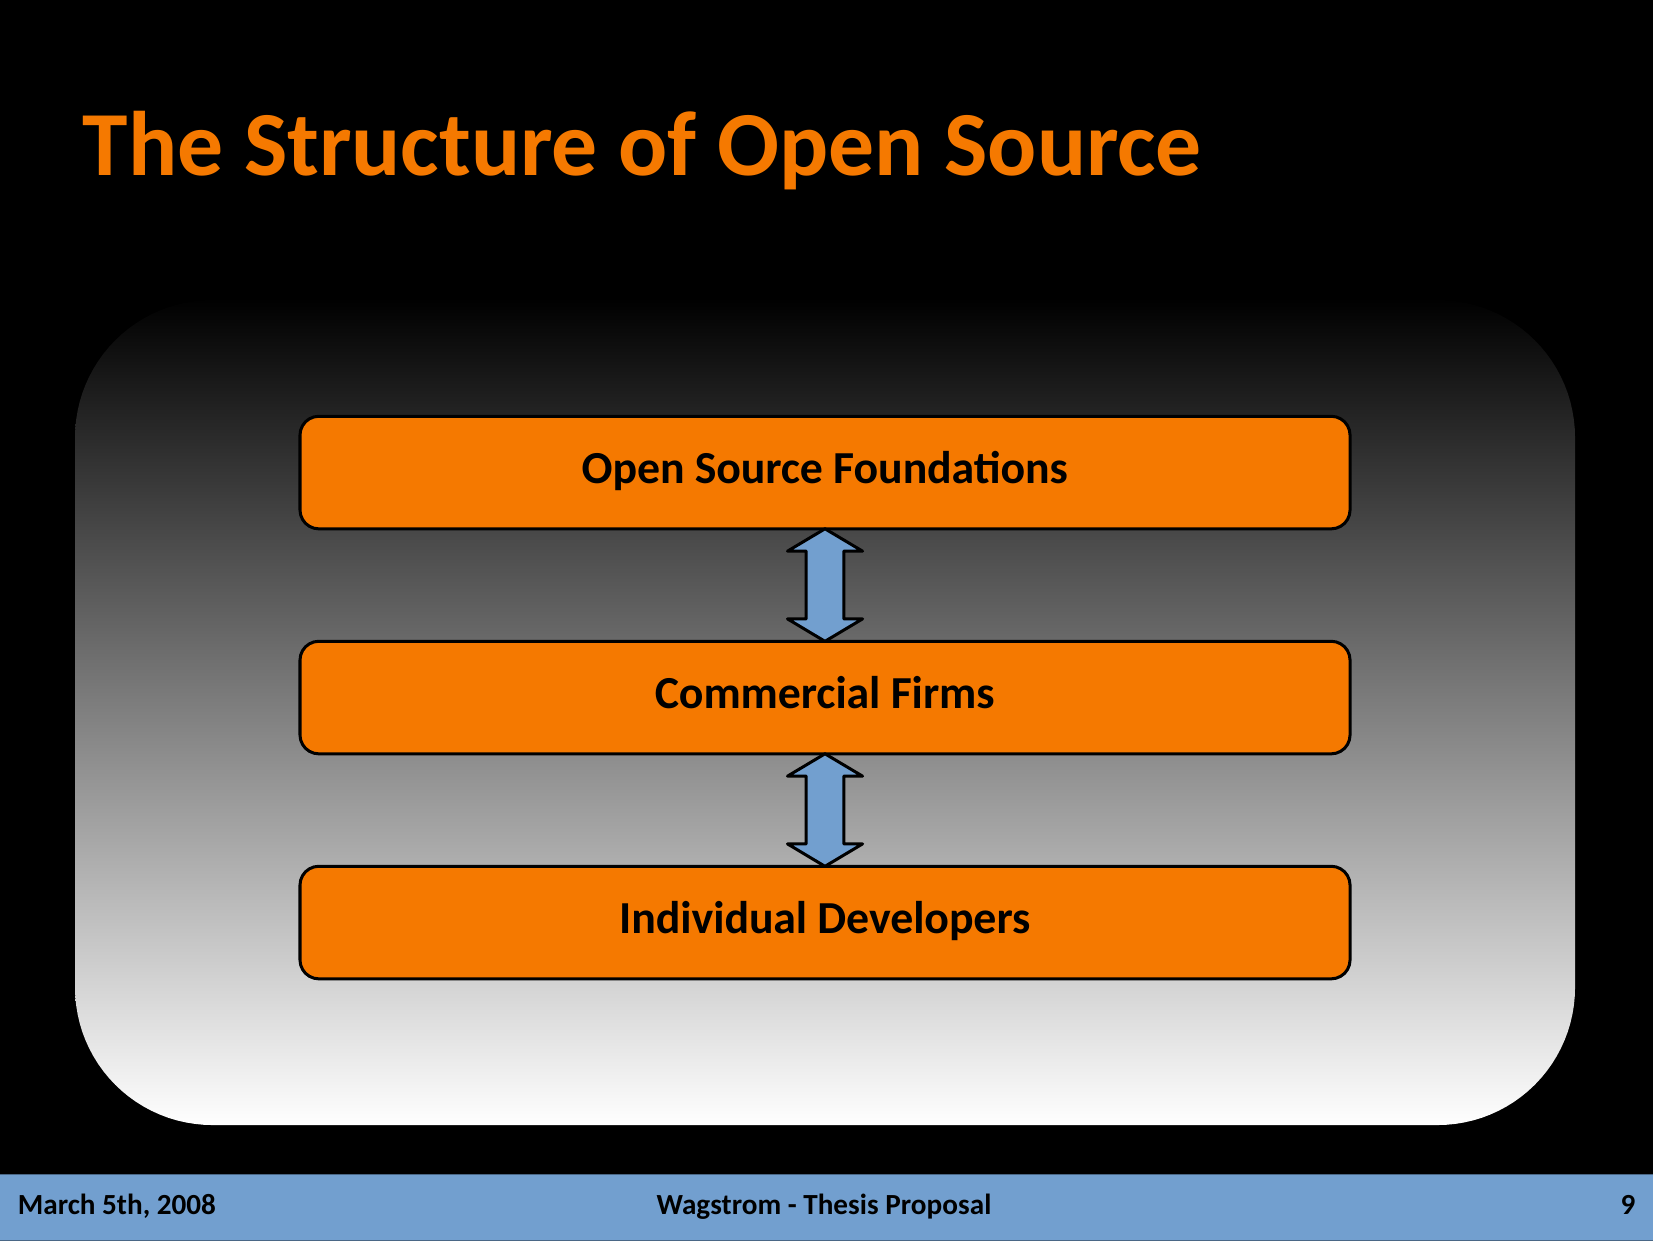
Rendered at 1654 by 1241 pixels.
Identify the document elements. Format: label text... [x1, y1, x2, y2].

title The Structure of Open Source [82, 49, 1571, 257]
text_box Commercial Firms [300, 641, 1351, 754]
text_box [75, 300, 1576, 1126]
text_box Individual Developers [300, 866, 1351, 979]
text_box Open Source Foundations [300, 416, 1351, 529]
